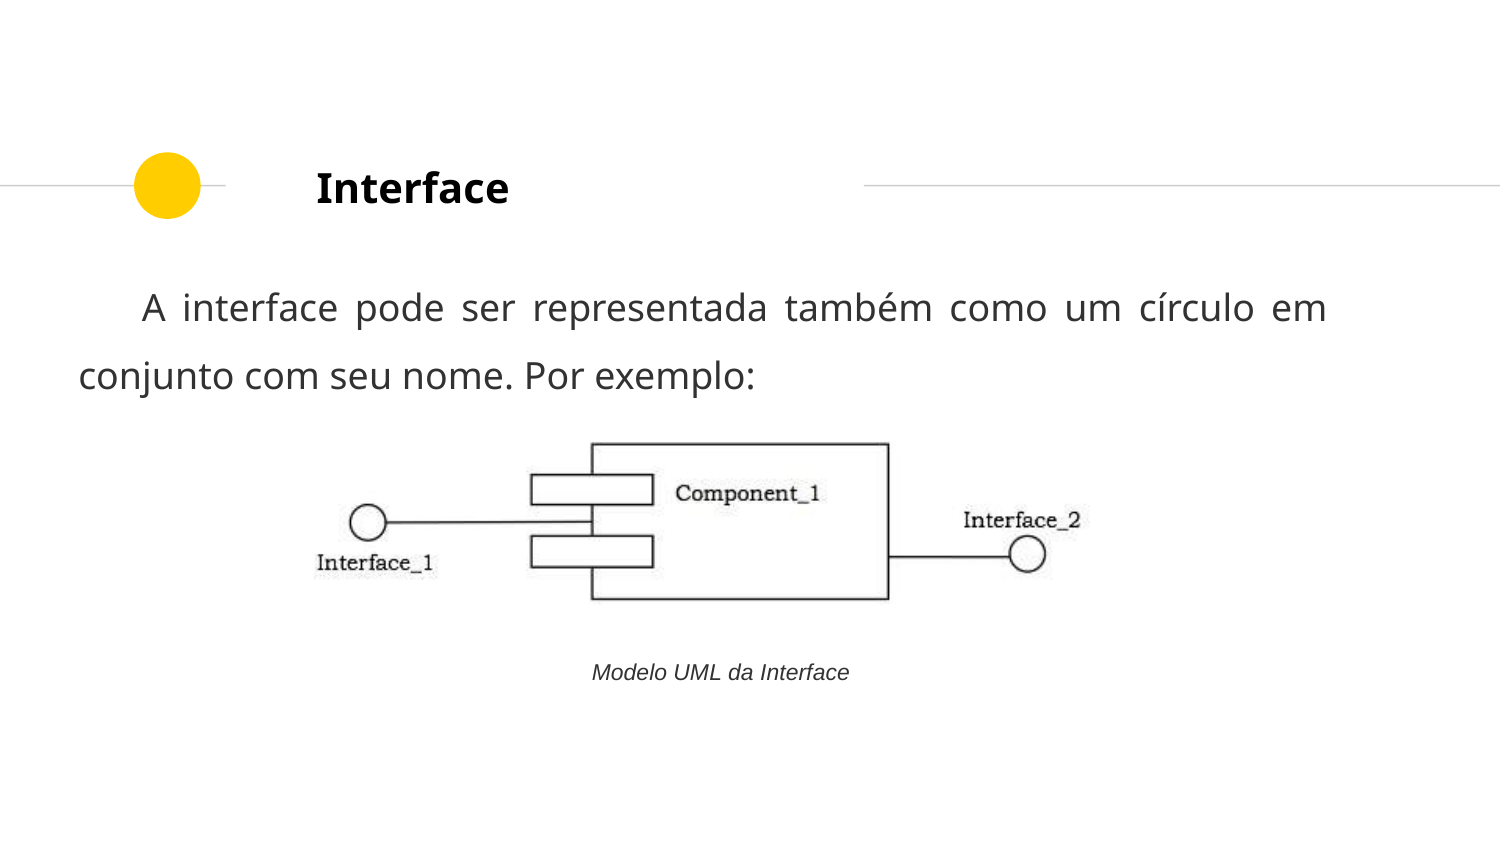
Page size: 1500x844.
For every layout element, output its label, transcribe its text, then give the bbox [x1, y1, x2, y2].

list A interface pode ser representada também como um círculo em conjunto com seu nome. Por exemplo: Modelo UML da Interface [63, 246, 1344, 758]
title Interface [226, 151, 863, 223]
picture [314, 441, 1093, 605]
